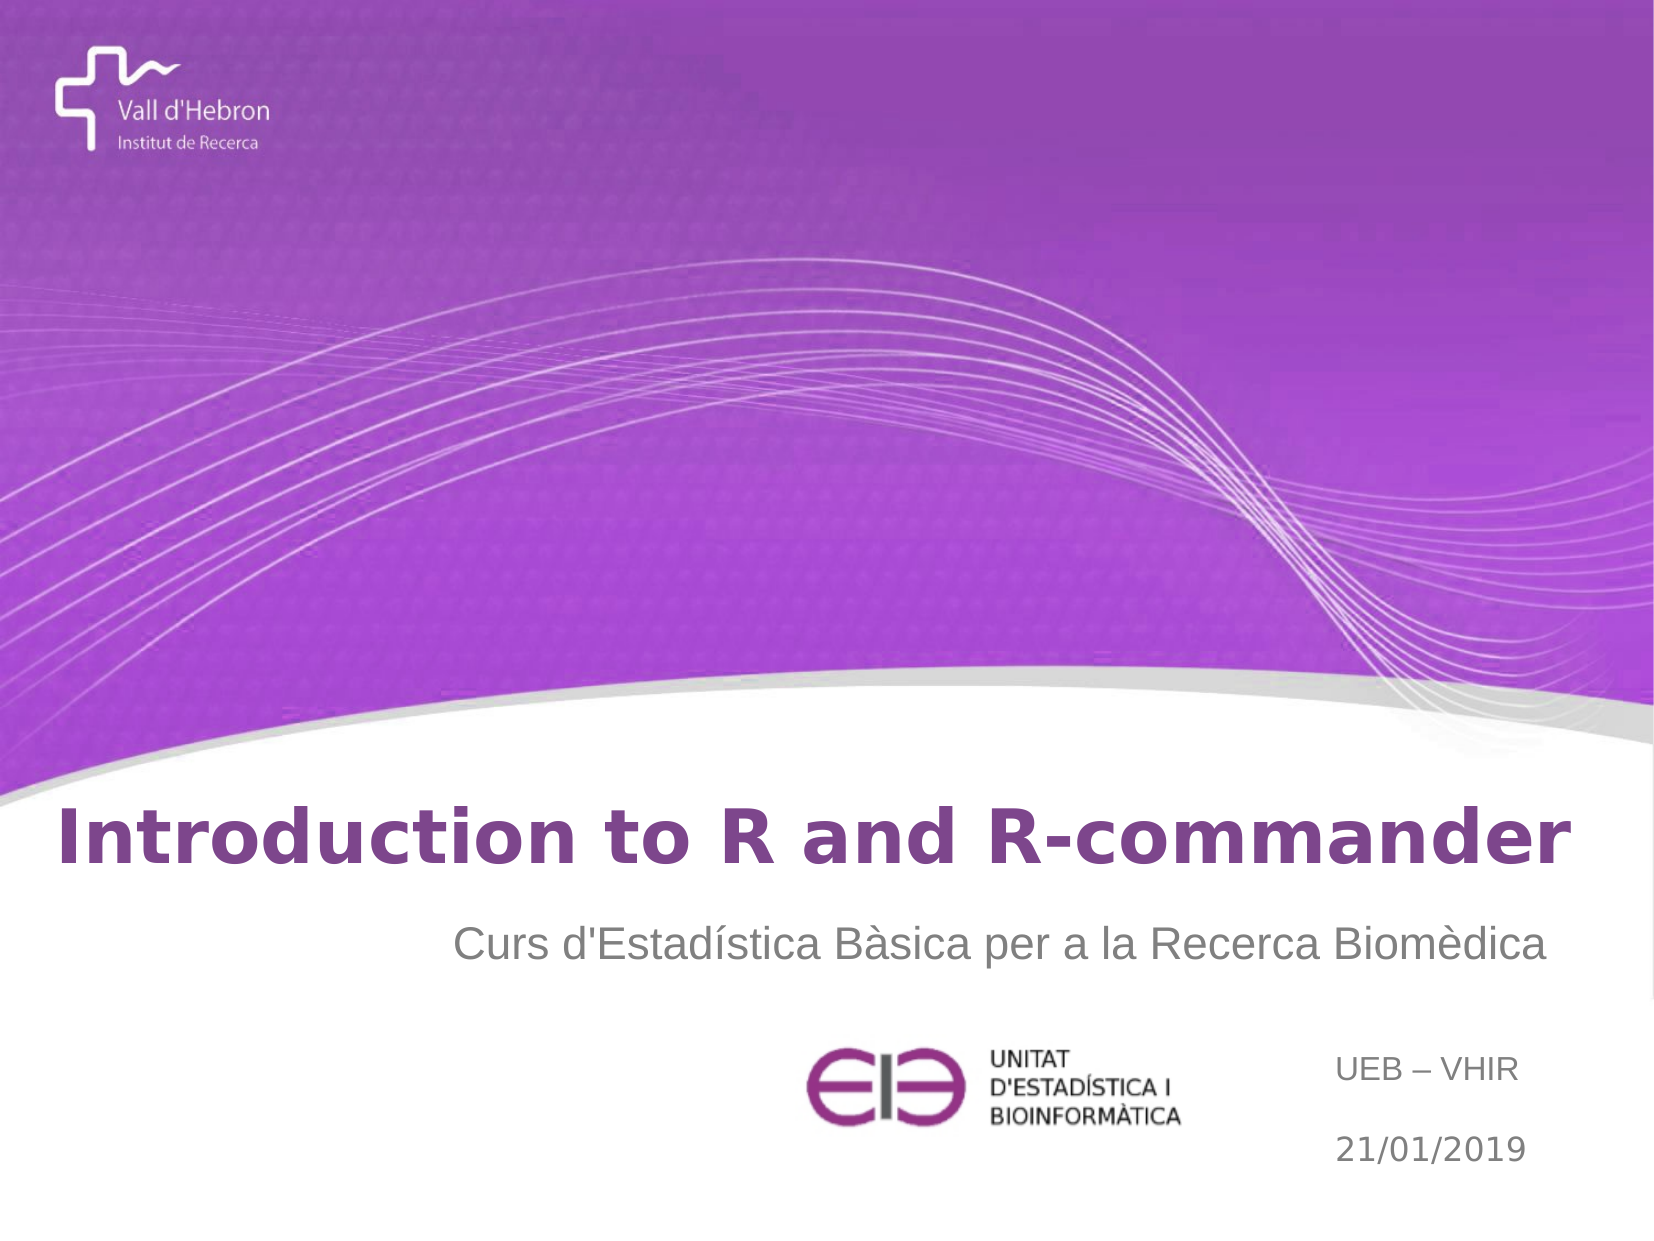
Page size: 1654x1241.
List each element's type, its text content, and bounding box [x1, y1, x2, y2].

picture [0, 0, 1654, 1241]
text_box UEB – VHIR [1335, 1050, 1524, 1094]
text_box 21/01/2019 [1335, 1130, 1528, 1171]
text_box Curs d'Estadística Bàsica per a la Recerca Biomèdica [452, 918, 1567, 979]
text_box Introduction to R and R-commander [55, 793, 1600, 896]
